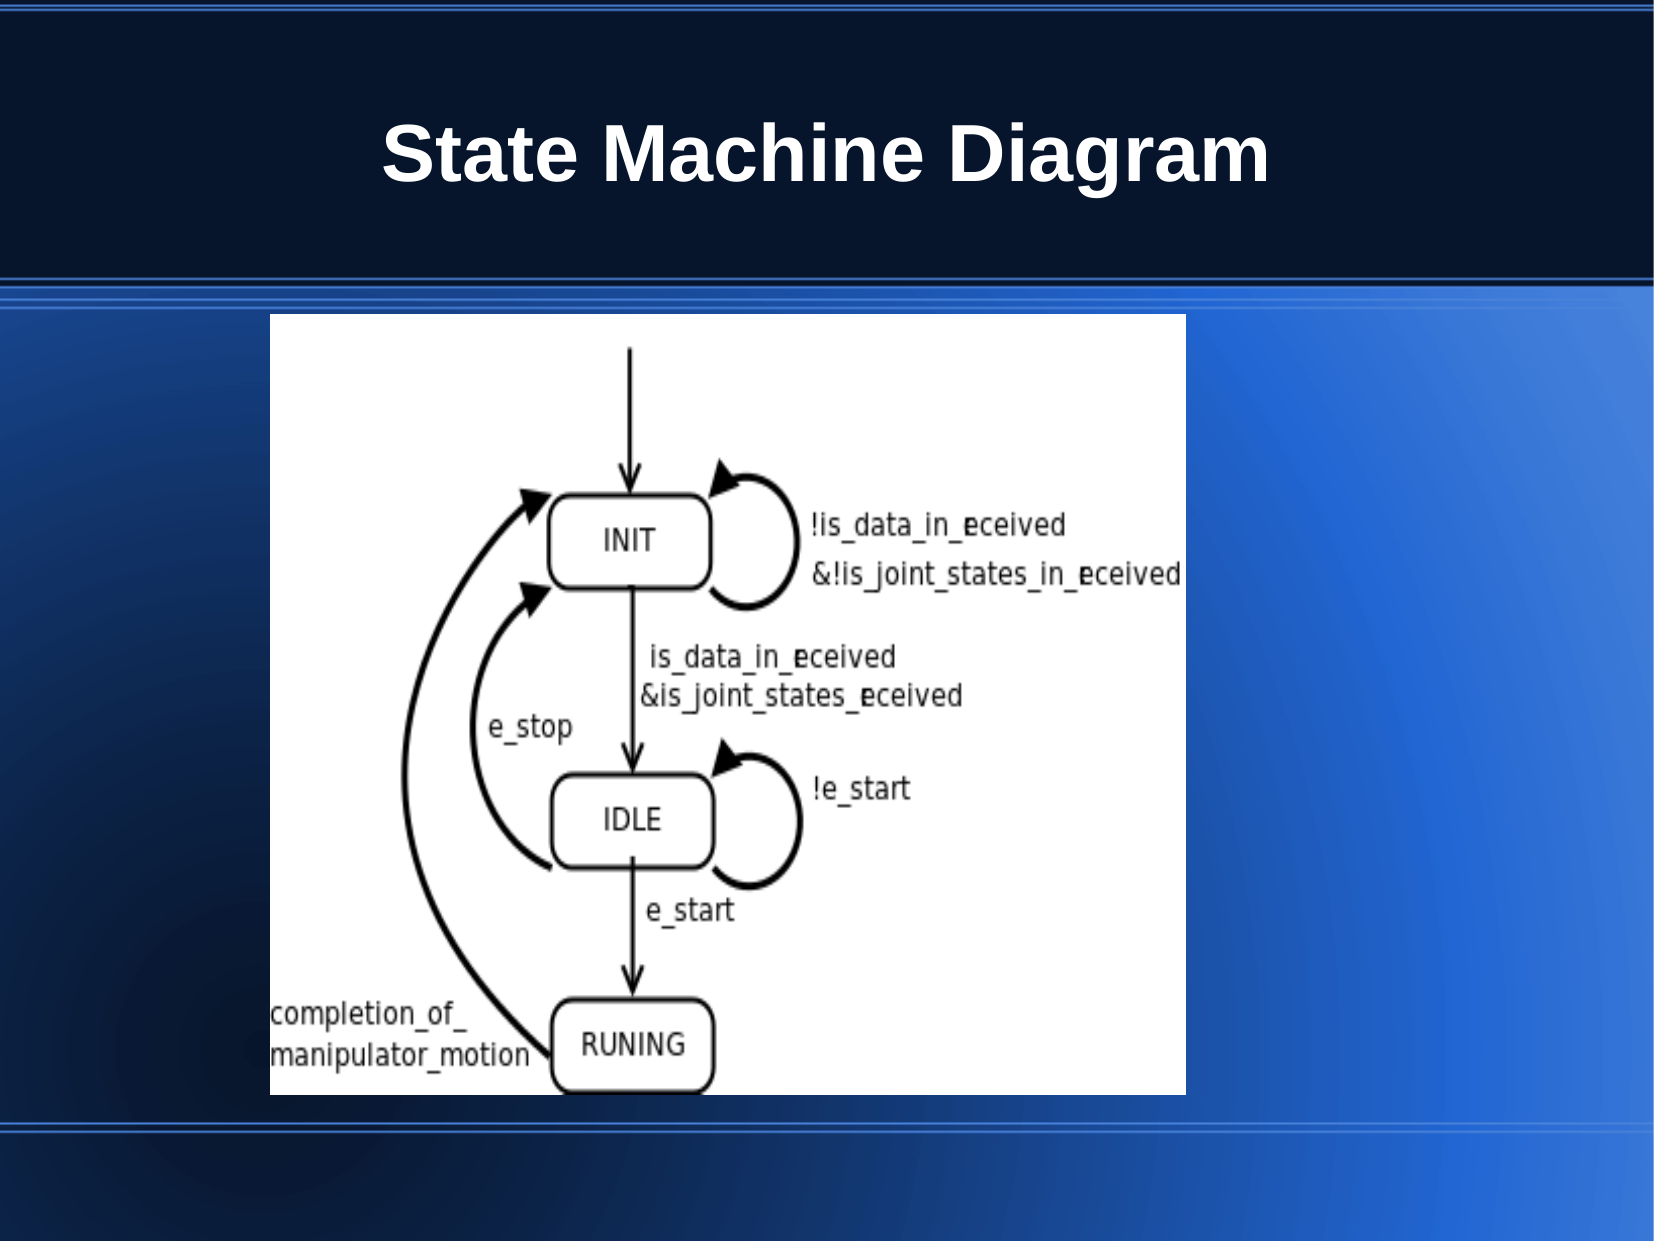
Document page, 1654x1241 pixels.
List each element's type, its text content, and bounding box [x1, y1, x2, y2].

picture [0, 0, 1654, 1241]
title State Machine Diagram [82, 49, 1571, 257]
